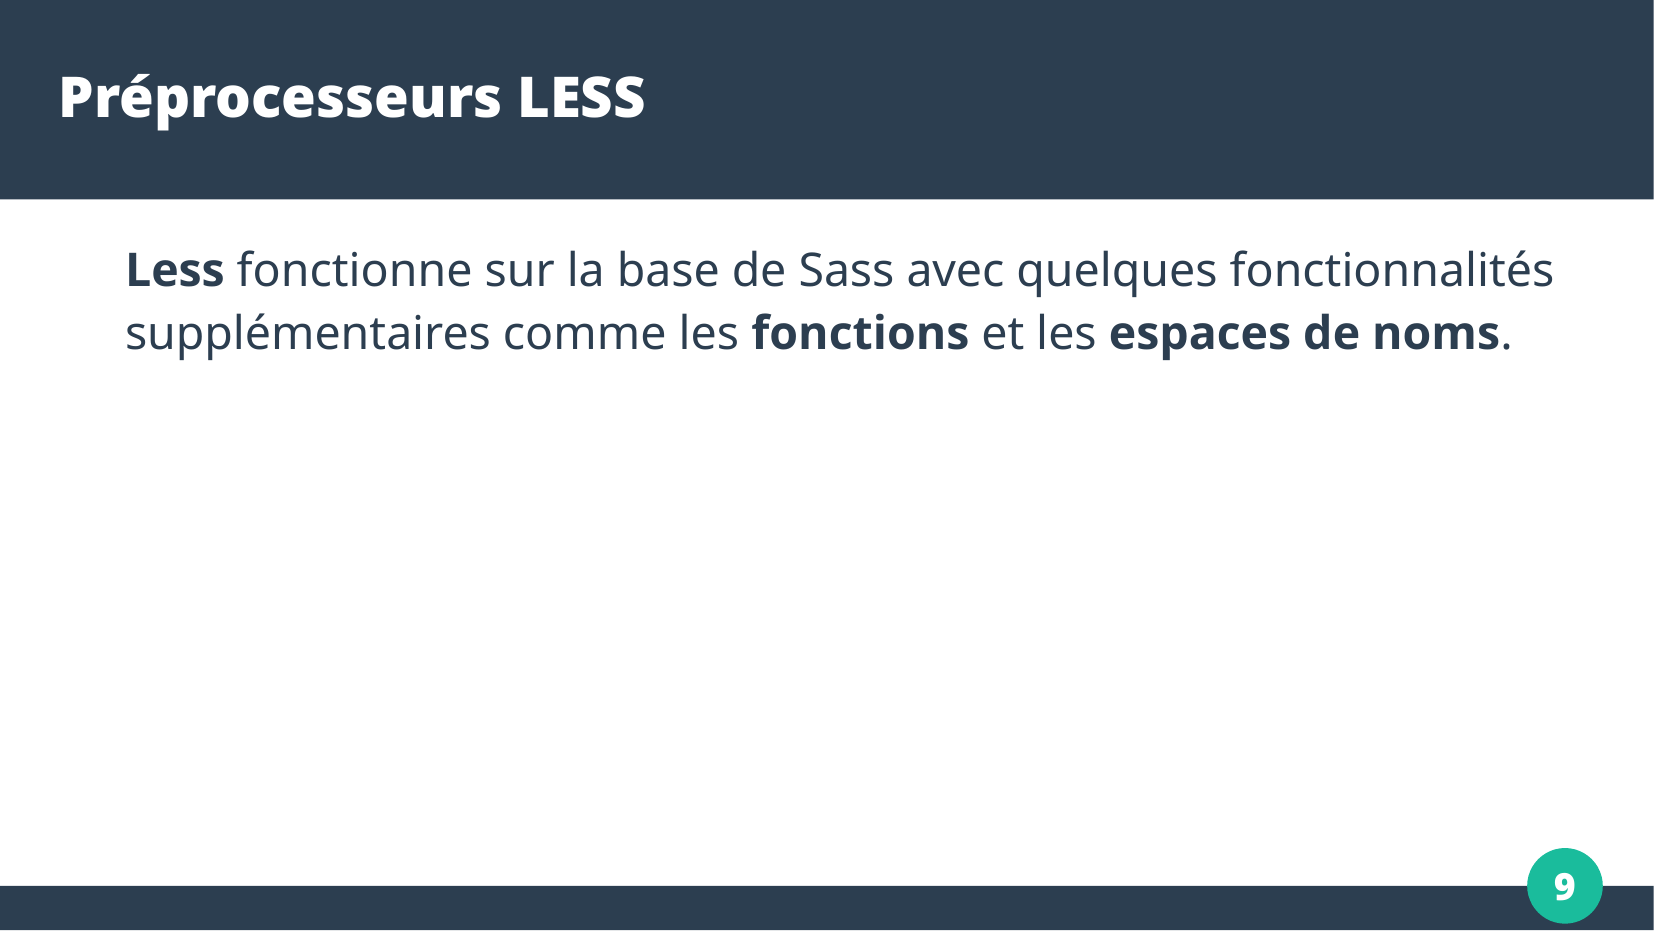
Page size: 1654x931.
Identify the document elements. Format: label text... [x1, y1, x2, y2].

list Less fonctionne sur la base de Sass avec quelques fonctionnalités supplémentaires comme les fonctions et les espaces de noms. [59, 236, 1595, 414]
title Préprocesseurs LESS [59, 37, 1595, 156]
